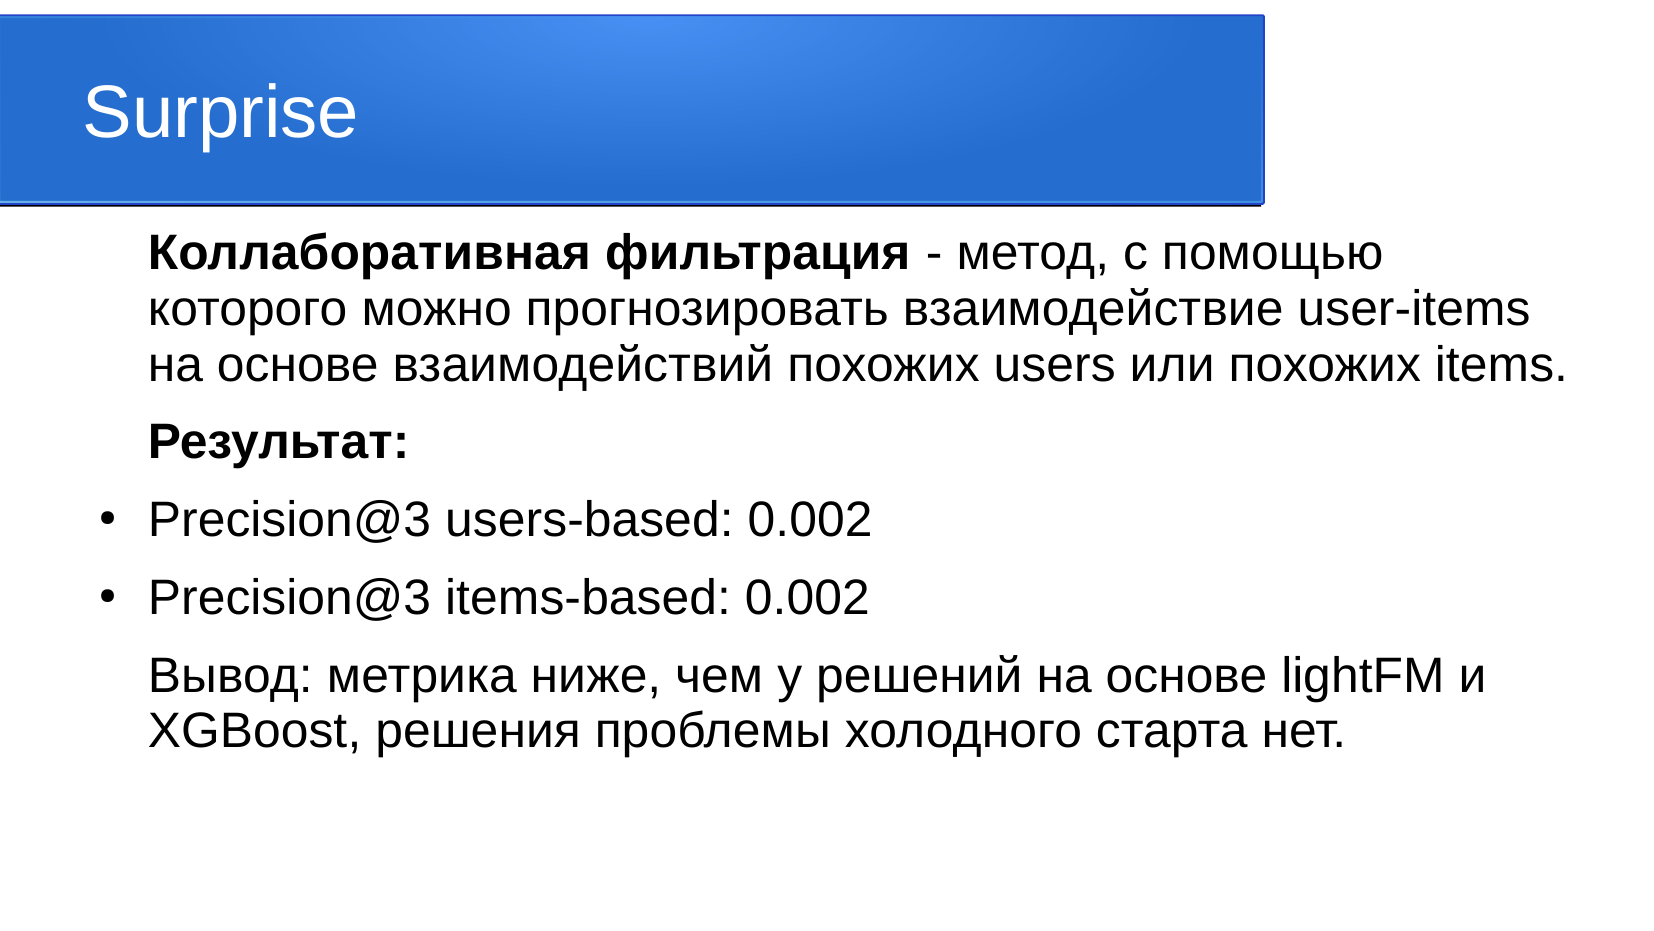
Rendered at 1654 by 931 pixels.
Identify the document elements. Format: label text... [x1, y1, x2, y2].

list Коллаборативная фильтрация - метод, с помощью которого можно прогнозировать взаимодействие user-items на основе взаимодействий похожих users или похожих items. Результат: Precision@3 users-based: 0.002 Precision@3 items-based: 0.002 Вывод: метрика ниже, чем у решений на основе lightFM и XGBoost, решения проблемы холодного старта нет. [82, 224, 1571, 764]
title Surprise [82, 35, 1235, 189]
